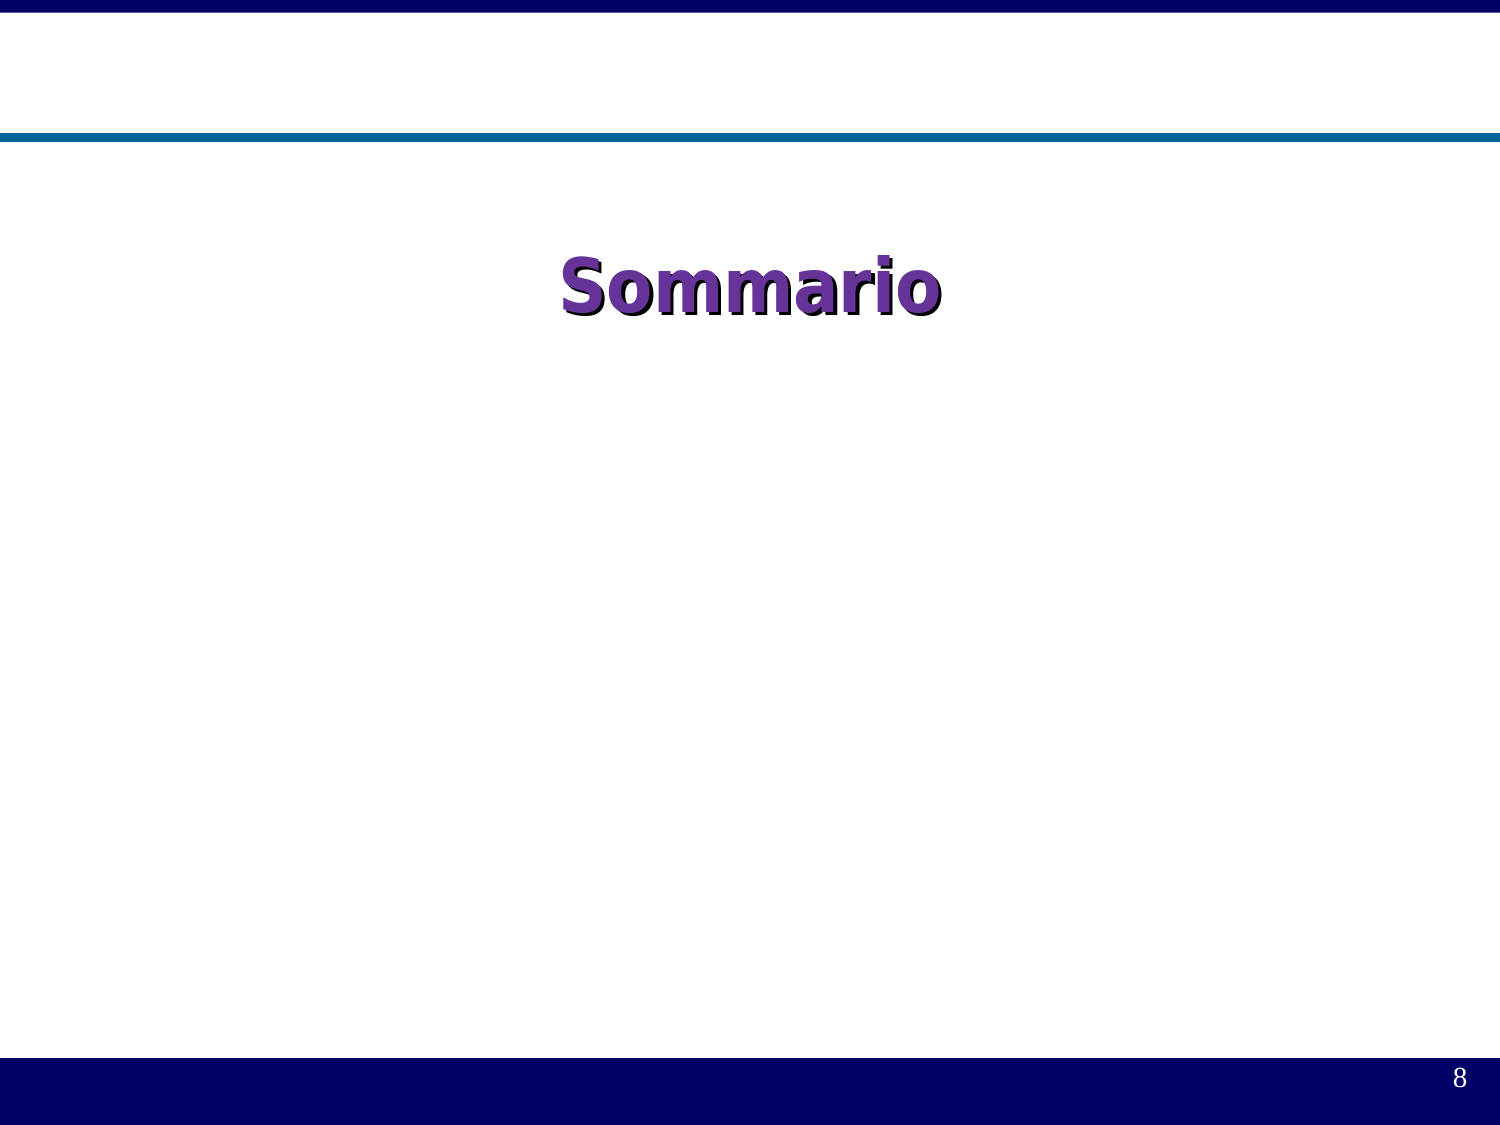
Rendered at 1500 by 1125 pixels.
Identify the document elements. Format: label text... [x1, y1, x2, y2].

subtitle Sommario [30, 0, 1471, 580]
